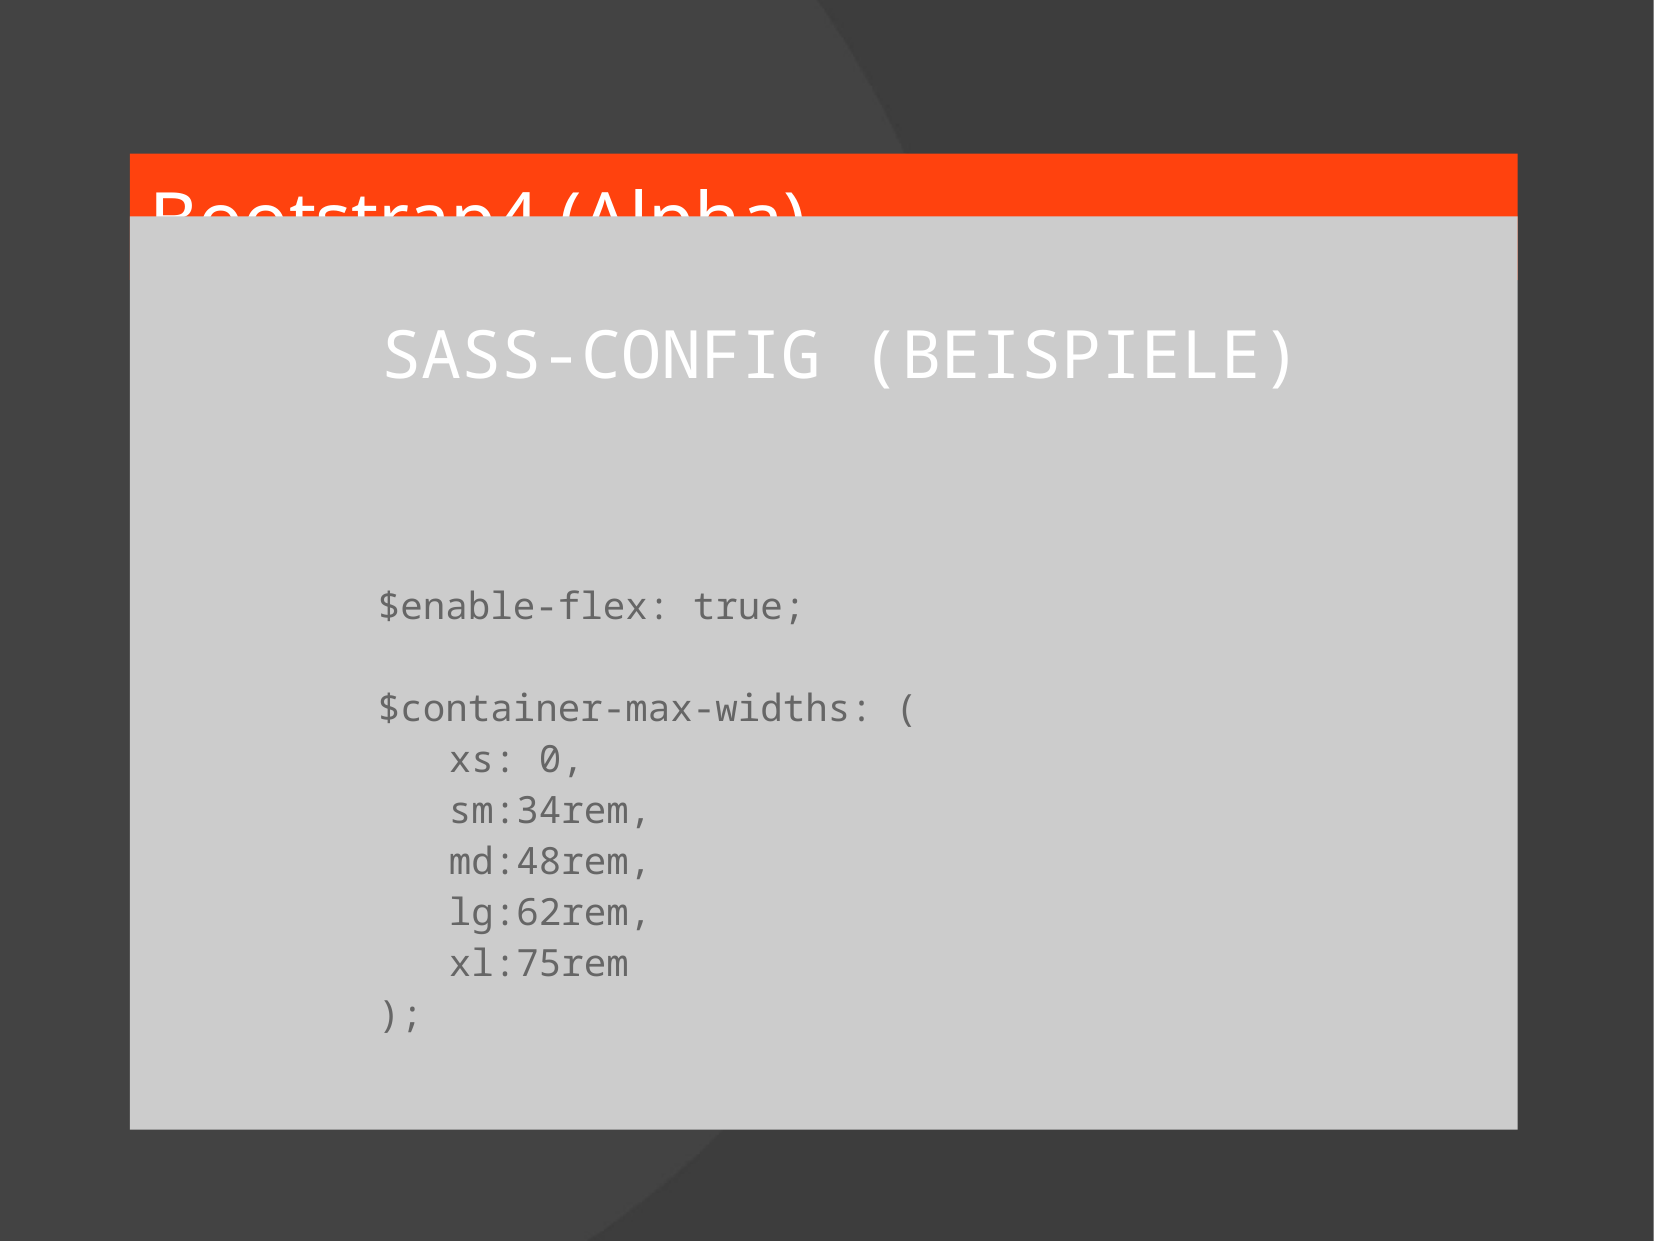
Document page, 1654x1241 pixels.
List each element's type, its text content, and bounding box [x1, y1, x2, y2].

picture [0, 0, 1654, 1241]
subtitle SASS-CONFIG (BEISPIELE) $enable-flex: true; $container-max-widths: ( xs: 0, sm:34rem, md:48rem, lg:62rem, xl:75rem ); [129, 295, 1518, 1051]
title Bootstrap4 (Alpha) [129, 153, 1518, 216]
